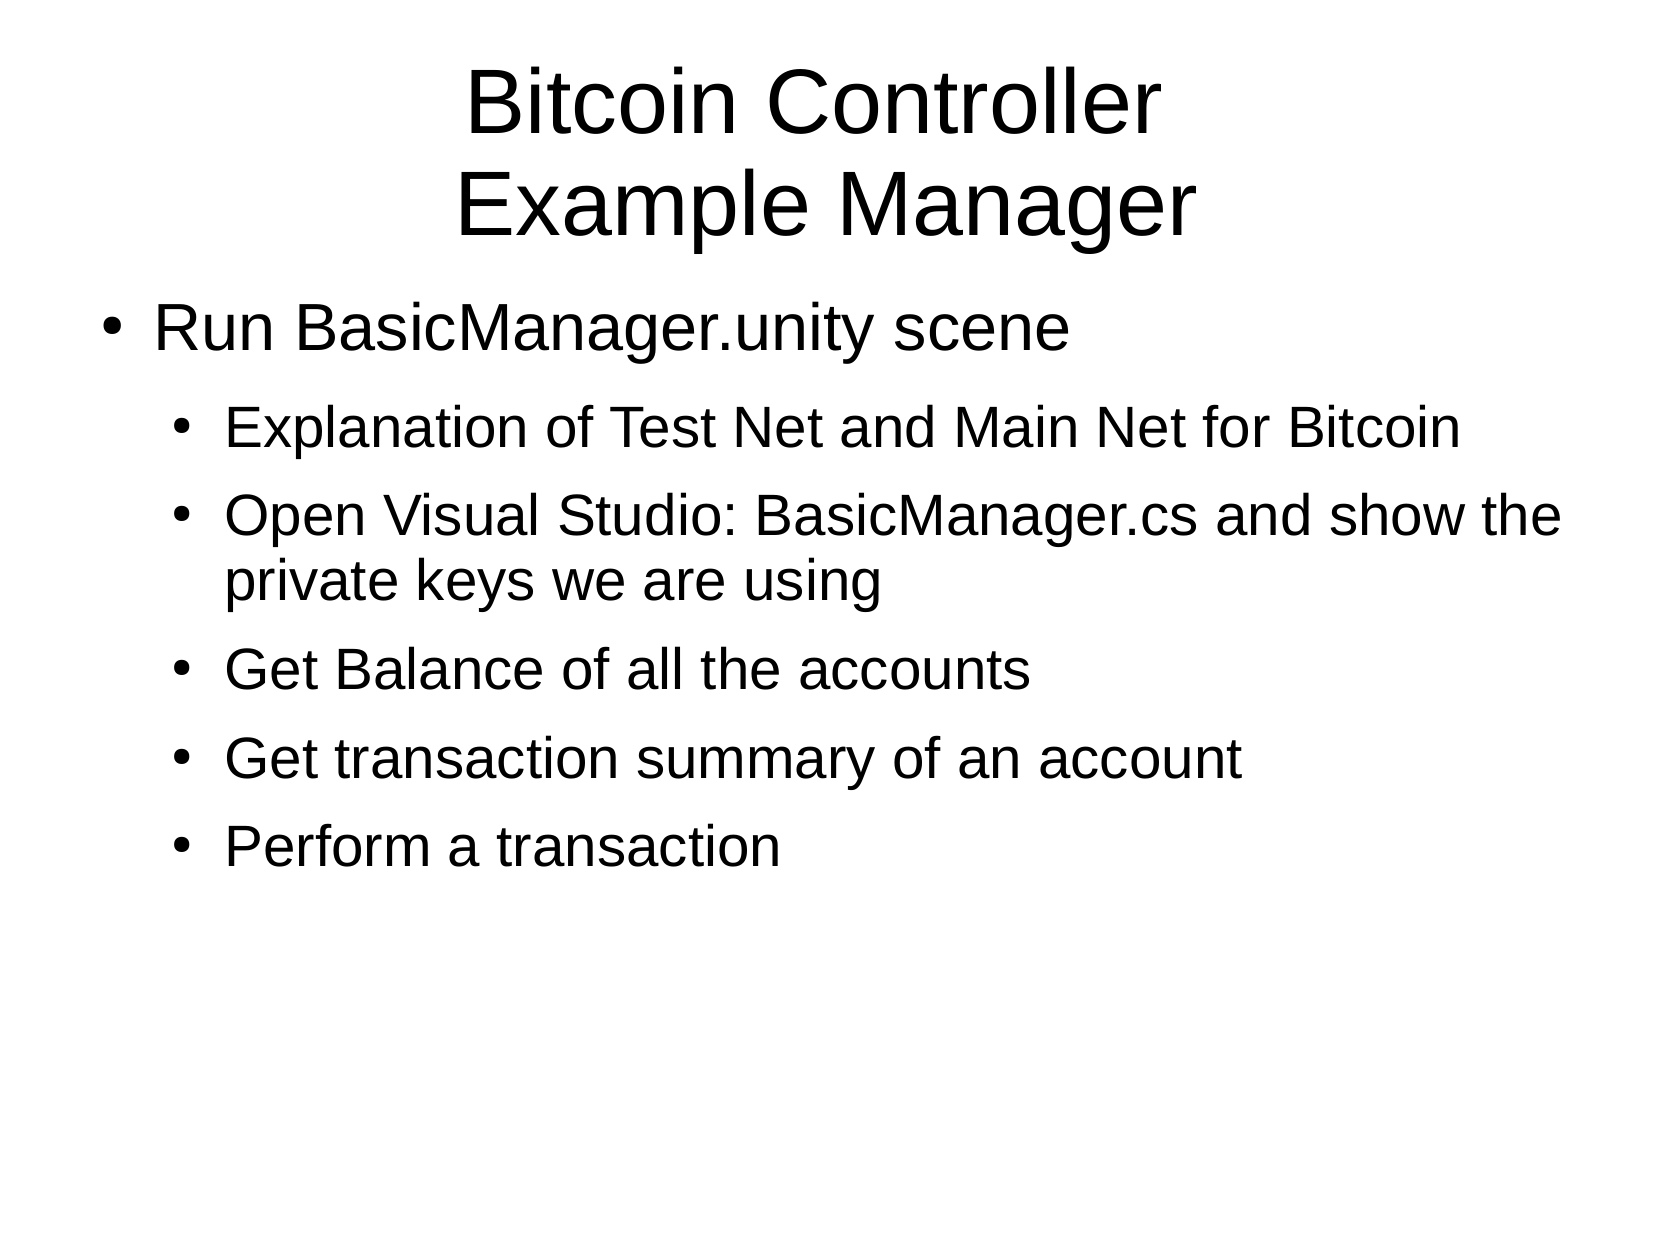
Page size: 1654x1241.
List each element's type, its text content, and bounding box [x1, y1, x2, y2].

list Run BasicManager.unity scene Explanation of Test Net and Main Net for Bitcoin Open Visual Studio: BasicManager.cs and show the private keys we are using Get Balance of all the accounts Get transaction summary of an account Perform a transaction [82, 290, 1571, 1010]
title Bitcoin Controller Example Manager [82, 49, 1571, 257]
